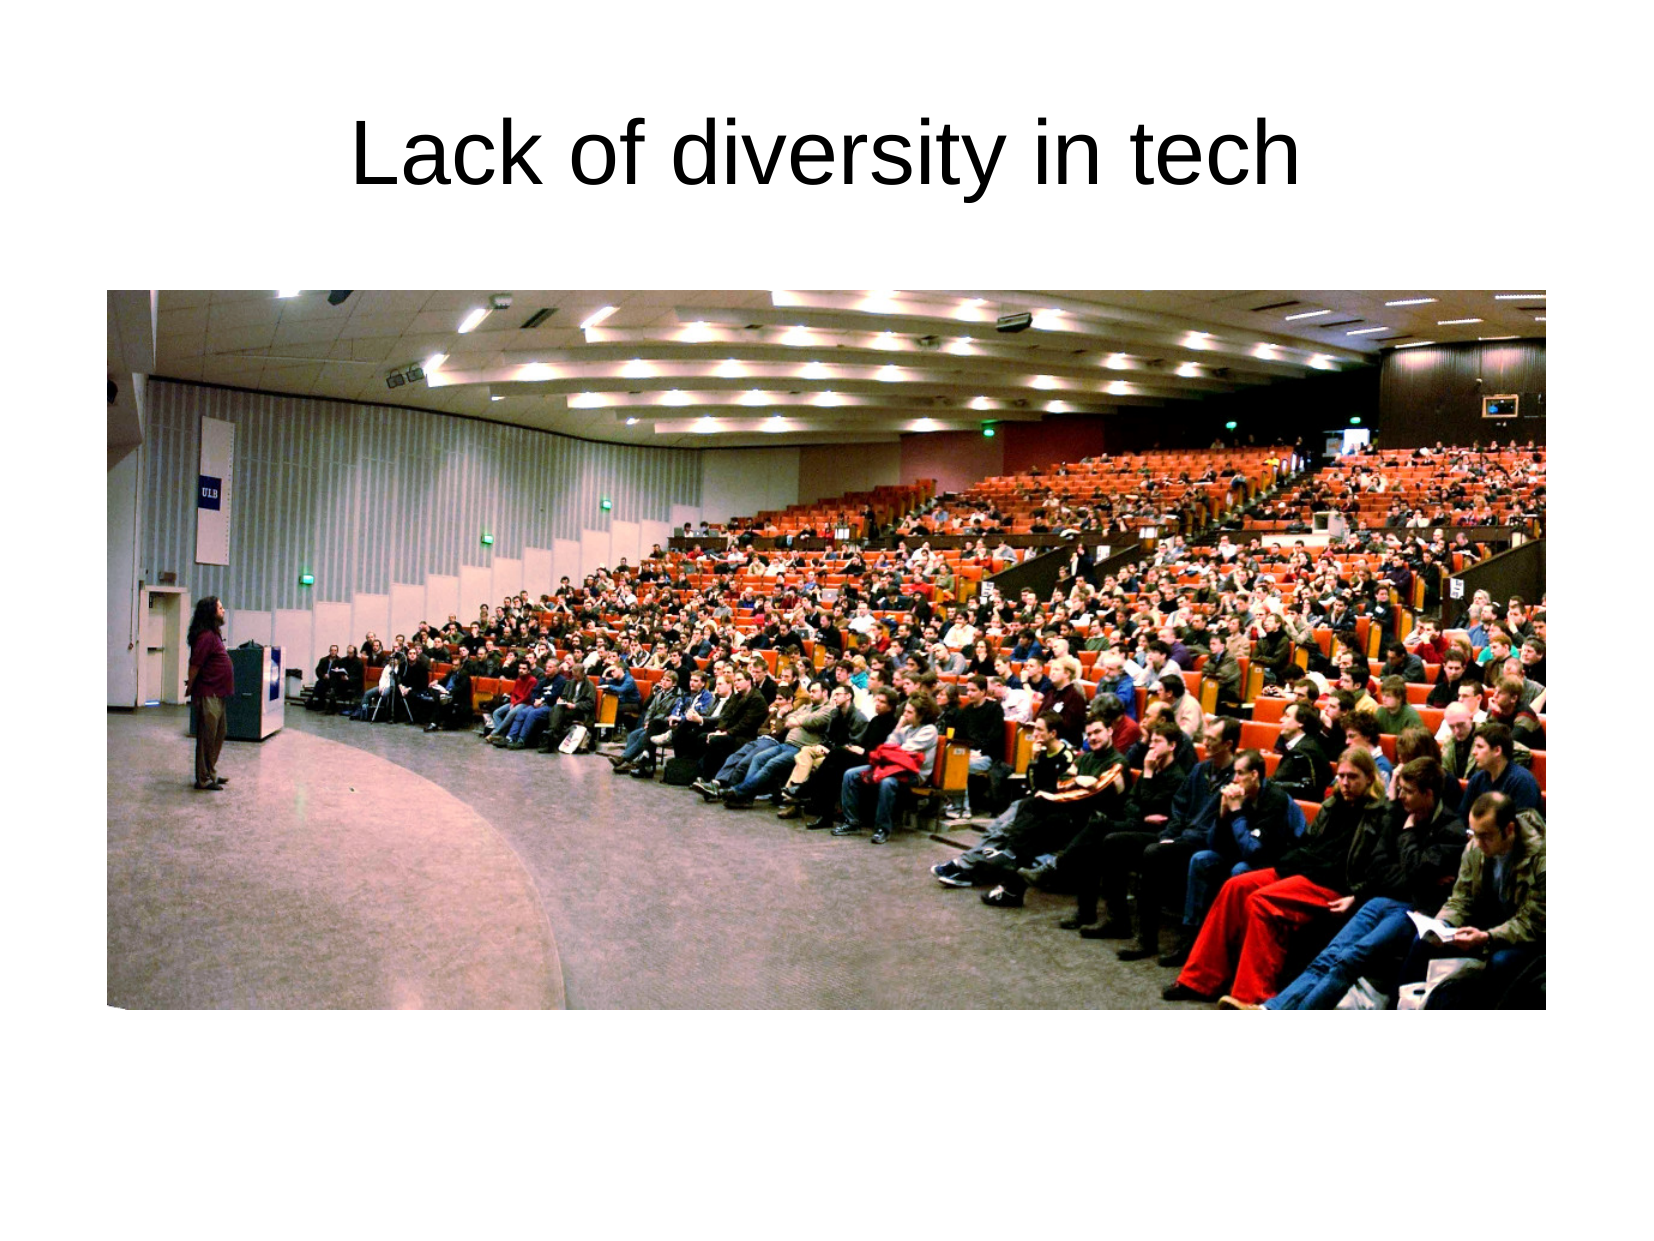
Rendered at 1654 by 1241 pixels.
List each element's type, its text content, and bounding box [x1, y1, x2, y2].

title Lack of diversity in tech [82, 49, 1571, 257]
picture [107, 290, 1546, 1010]
